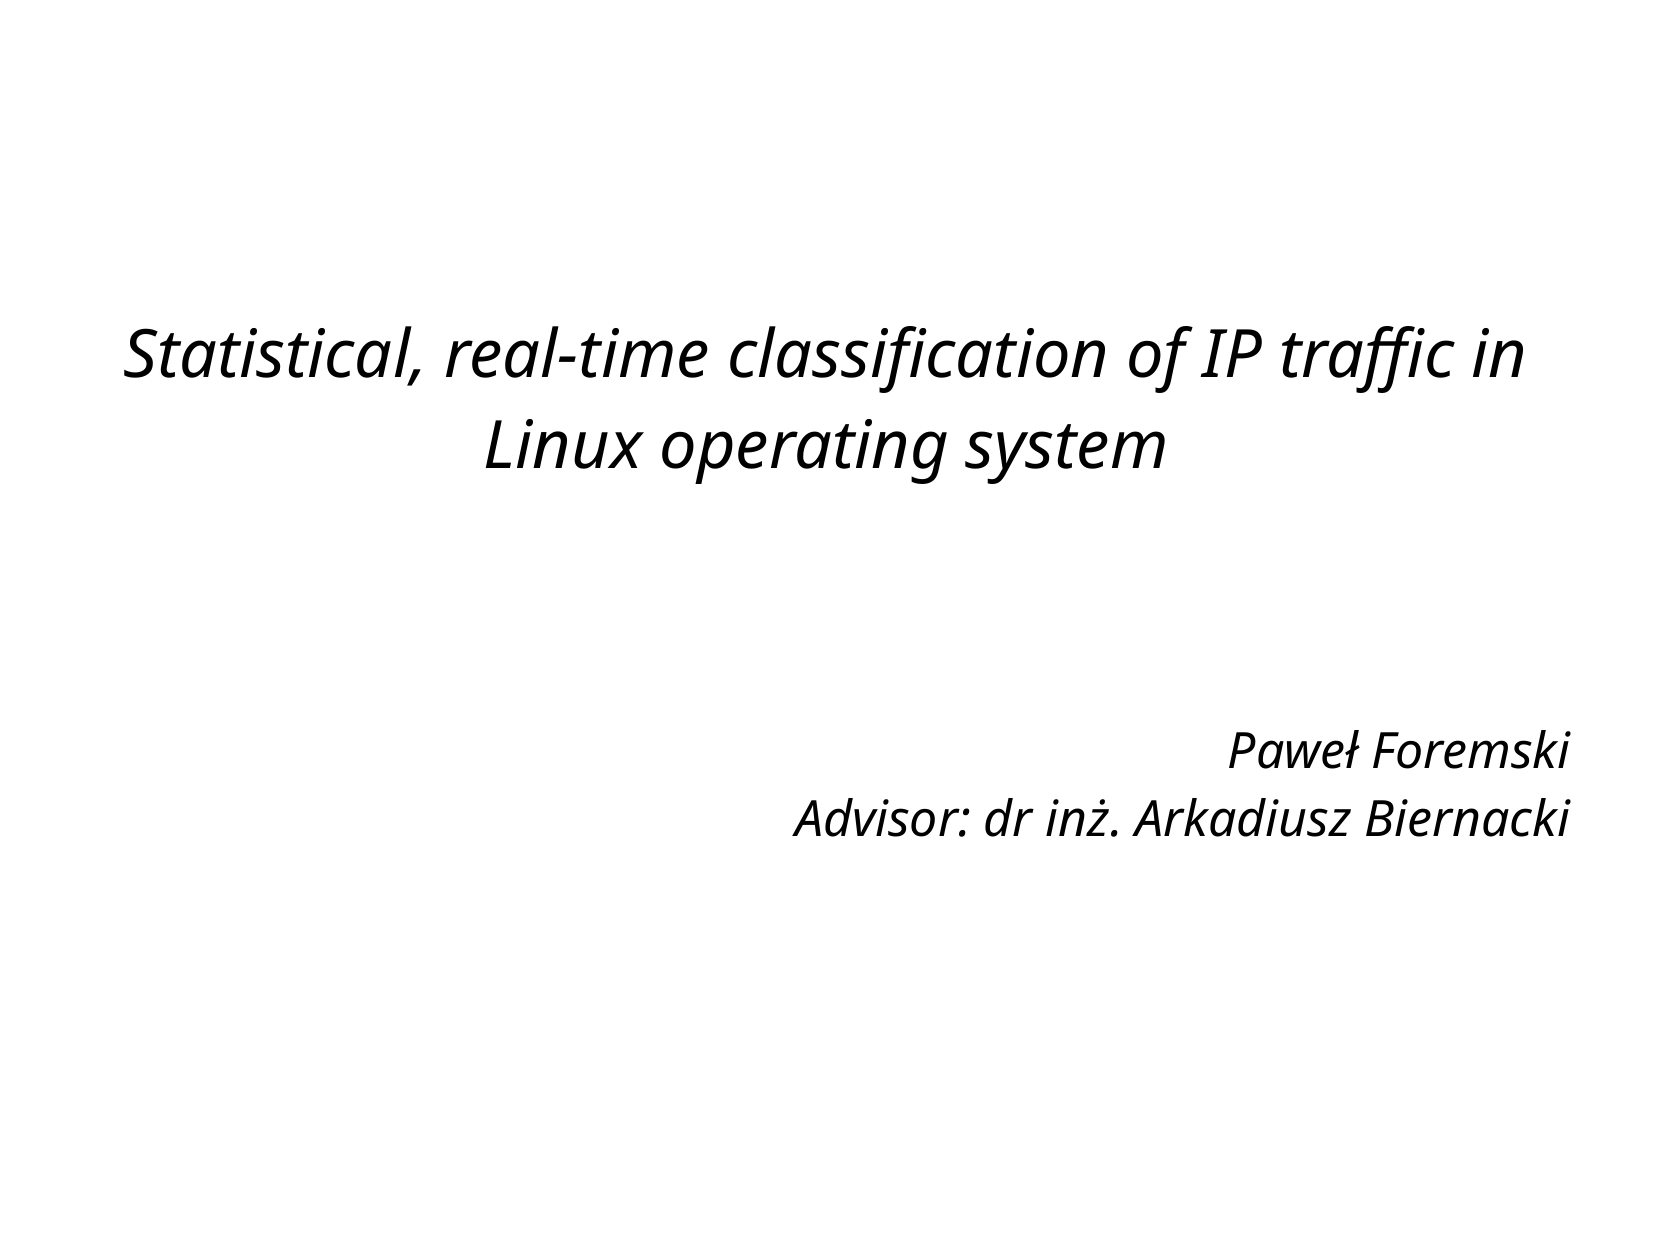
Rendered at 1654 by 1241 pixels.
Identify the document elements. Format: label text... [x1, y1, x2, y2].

subtitle Statistical, real-time classification of IP traffic in Linux operating system Paweł Foremski Advisor: dr inż. Arkadiusz Biernacki [82, 56, 1571, 1102]
